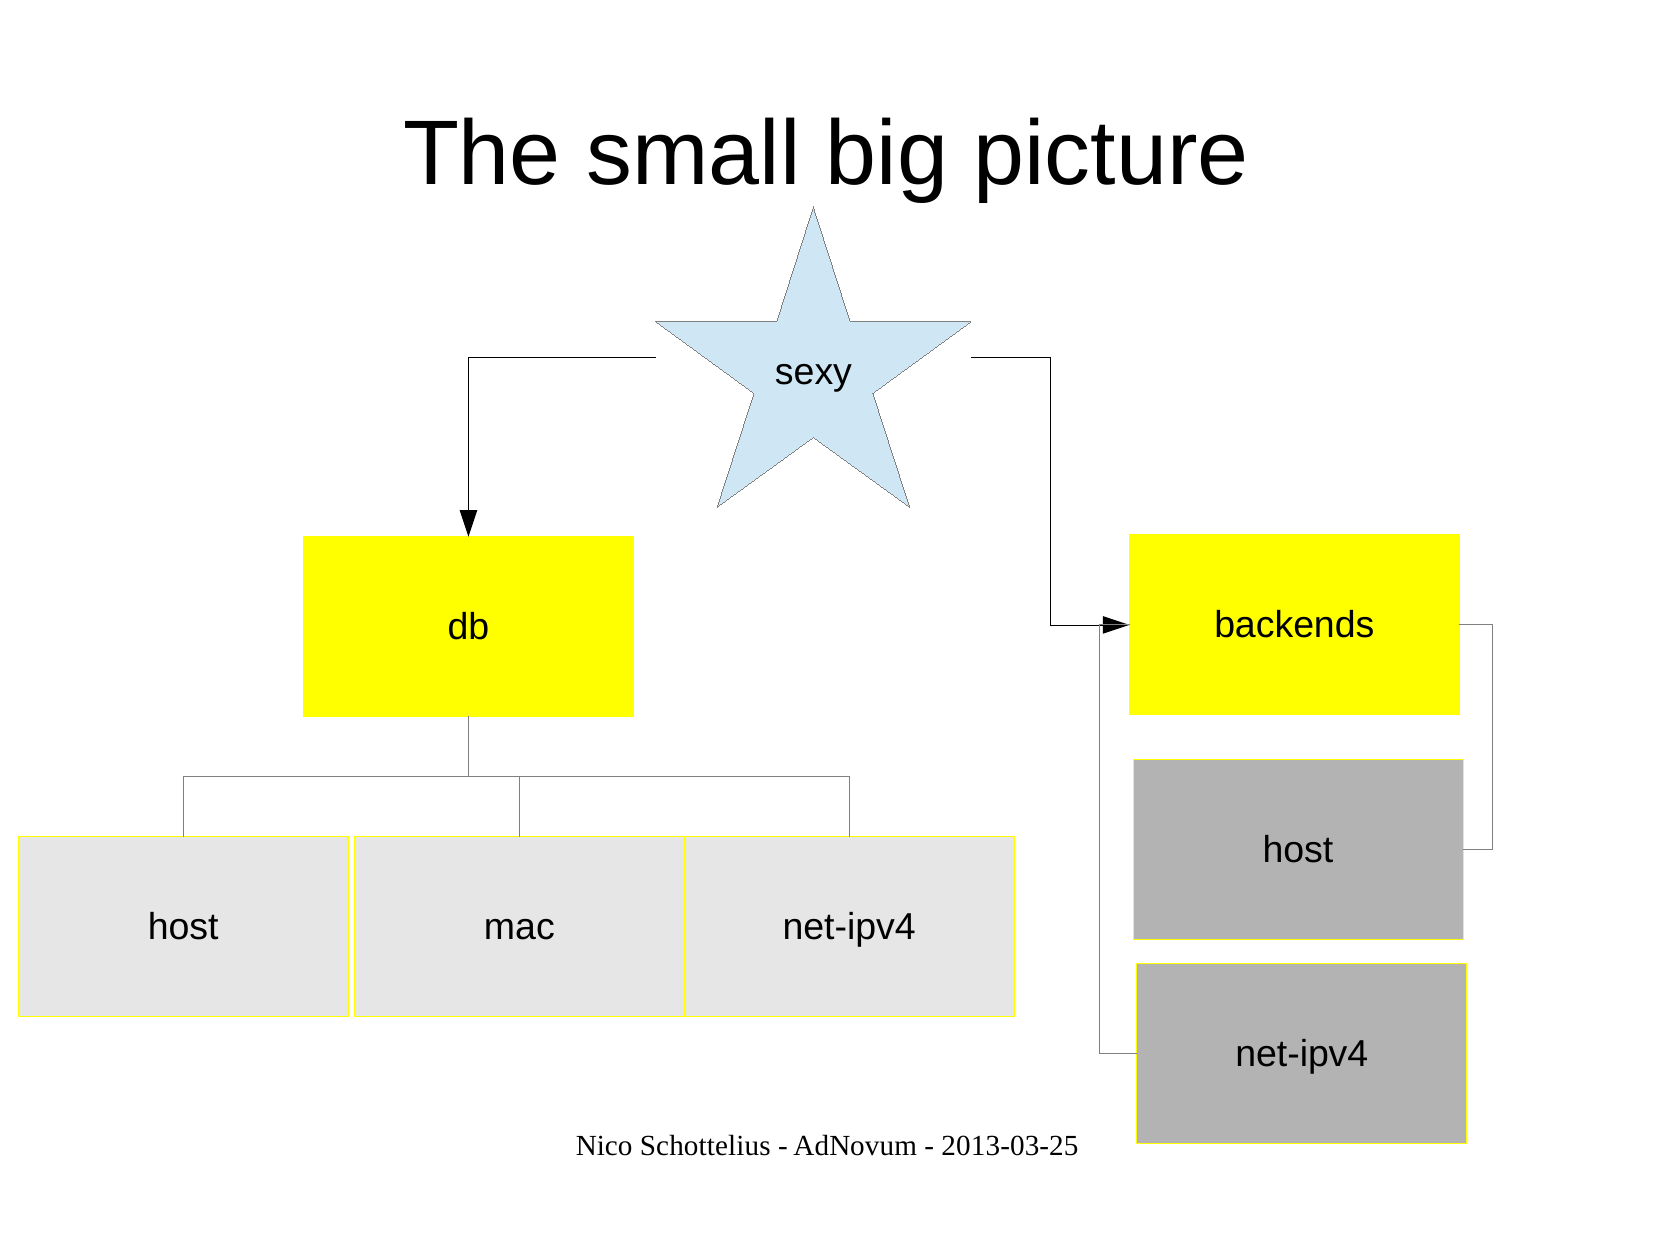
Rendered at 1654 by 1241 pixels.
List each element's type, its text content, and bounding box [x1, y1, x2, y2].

text_box backends [1129, 534, 1460, 715]
title The small big picture [82, 49, 1571, 257]
text_box host [18, 836, 349, 1017]
text_box net-ipv4 [684, 836, 1015, 1017]
text_box net-ipv4 [1136, 963, 1467, 1144]
text_box host [1133, 759, 1464, 940]
text_box db [303, 536, 634, 717]
text_box sexy [655, 206, 971, 508]
text_box mac [354, 836, 684, 1017]
